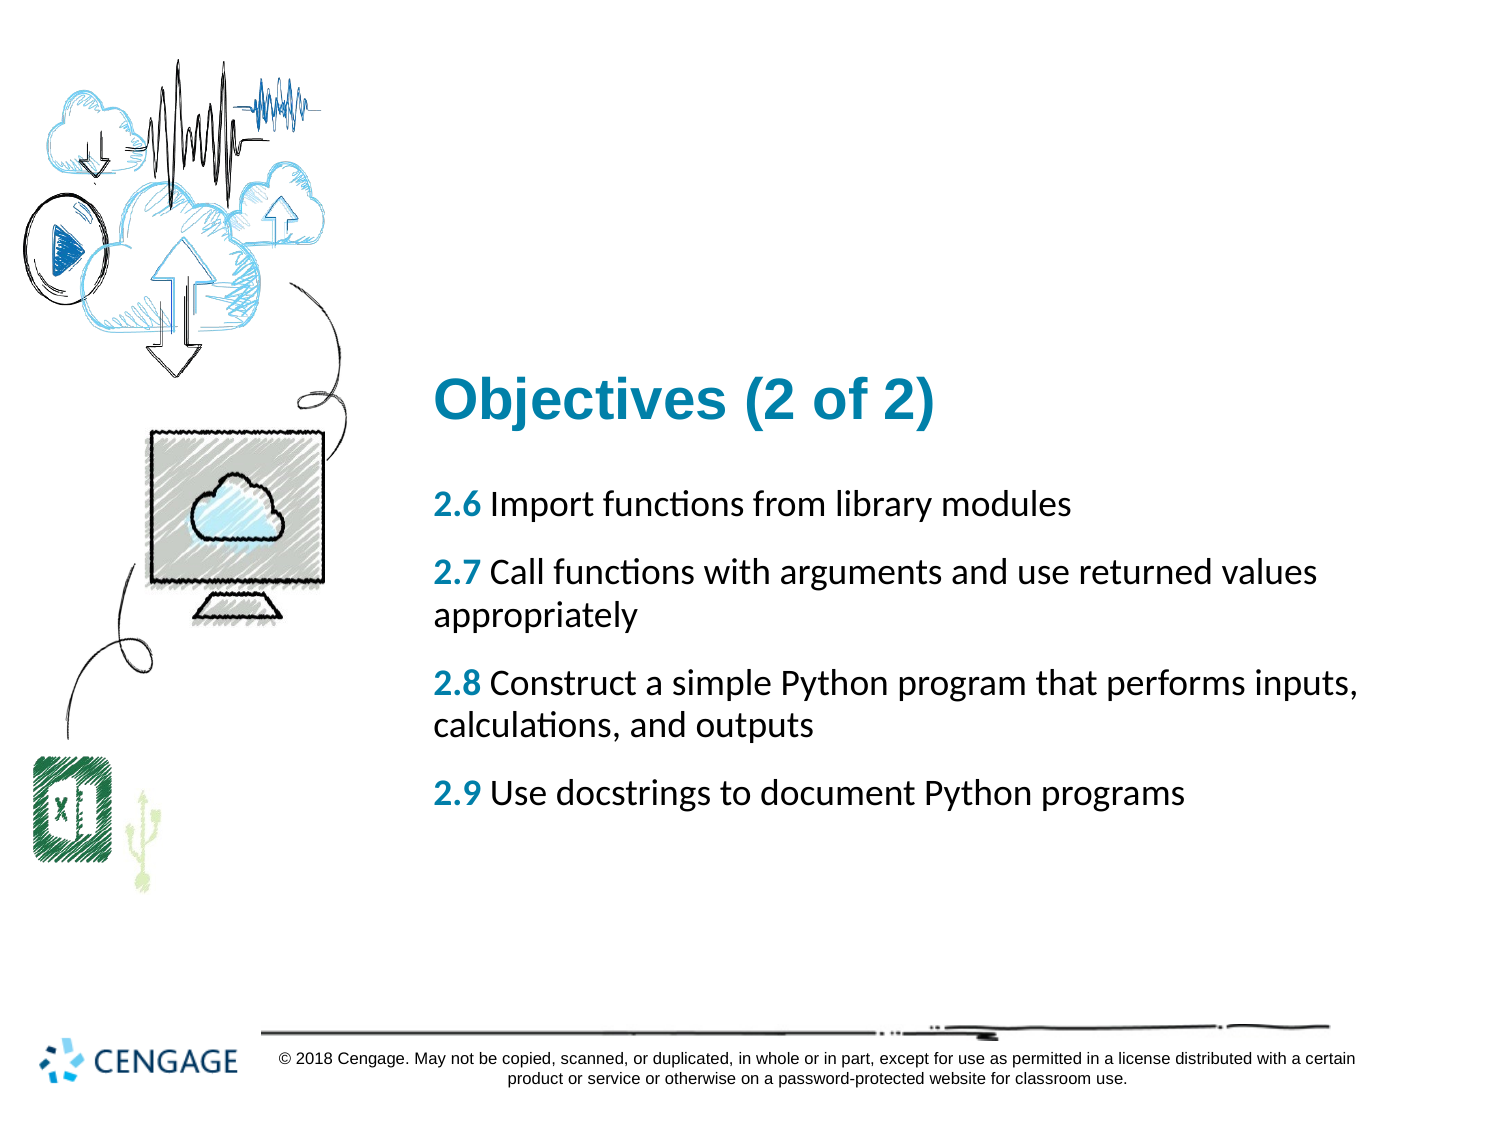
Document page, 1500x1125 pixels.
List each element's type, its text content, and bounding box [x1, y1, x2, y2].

picture [19, 1024, 250, 1096]
list 2.6 Import functions from library modules 2.7 Call functions with arguments and use returned values appropriately 2.8 Construct a simple Python program that performs inputs, calculations, and outputs 2.9 Use docstrings to document Python programs [433, 482, 1446, 847]
title Objectives (2 of 2) [433, 361, 1446, 432]
picture [13, 59, 401, 739]
picture [261, 1024, 1331, 1041]
picture [23, 743, 163, 895]
footer © 2018 Cengage. May not be copied, scanned, or duplicated, in whole or in part, except for use as permitted in a license distributed with a certain product or service or otherwise on a password-protected website for classroom use. [262, 1047, 1375, 1088]
